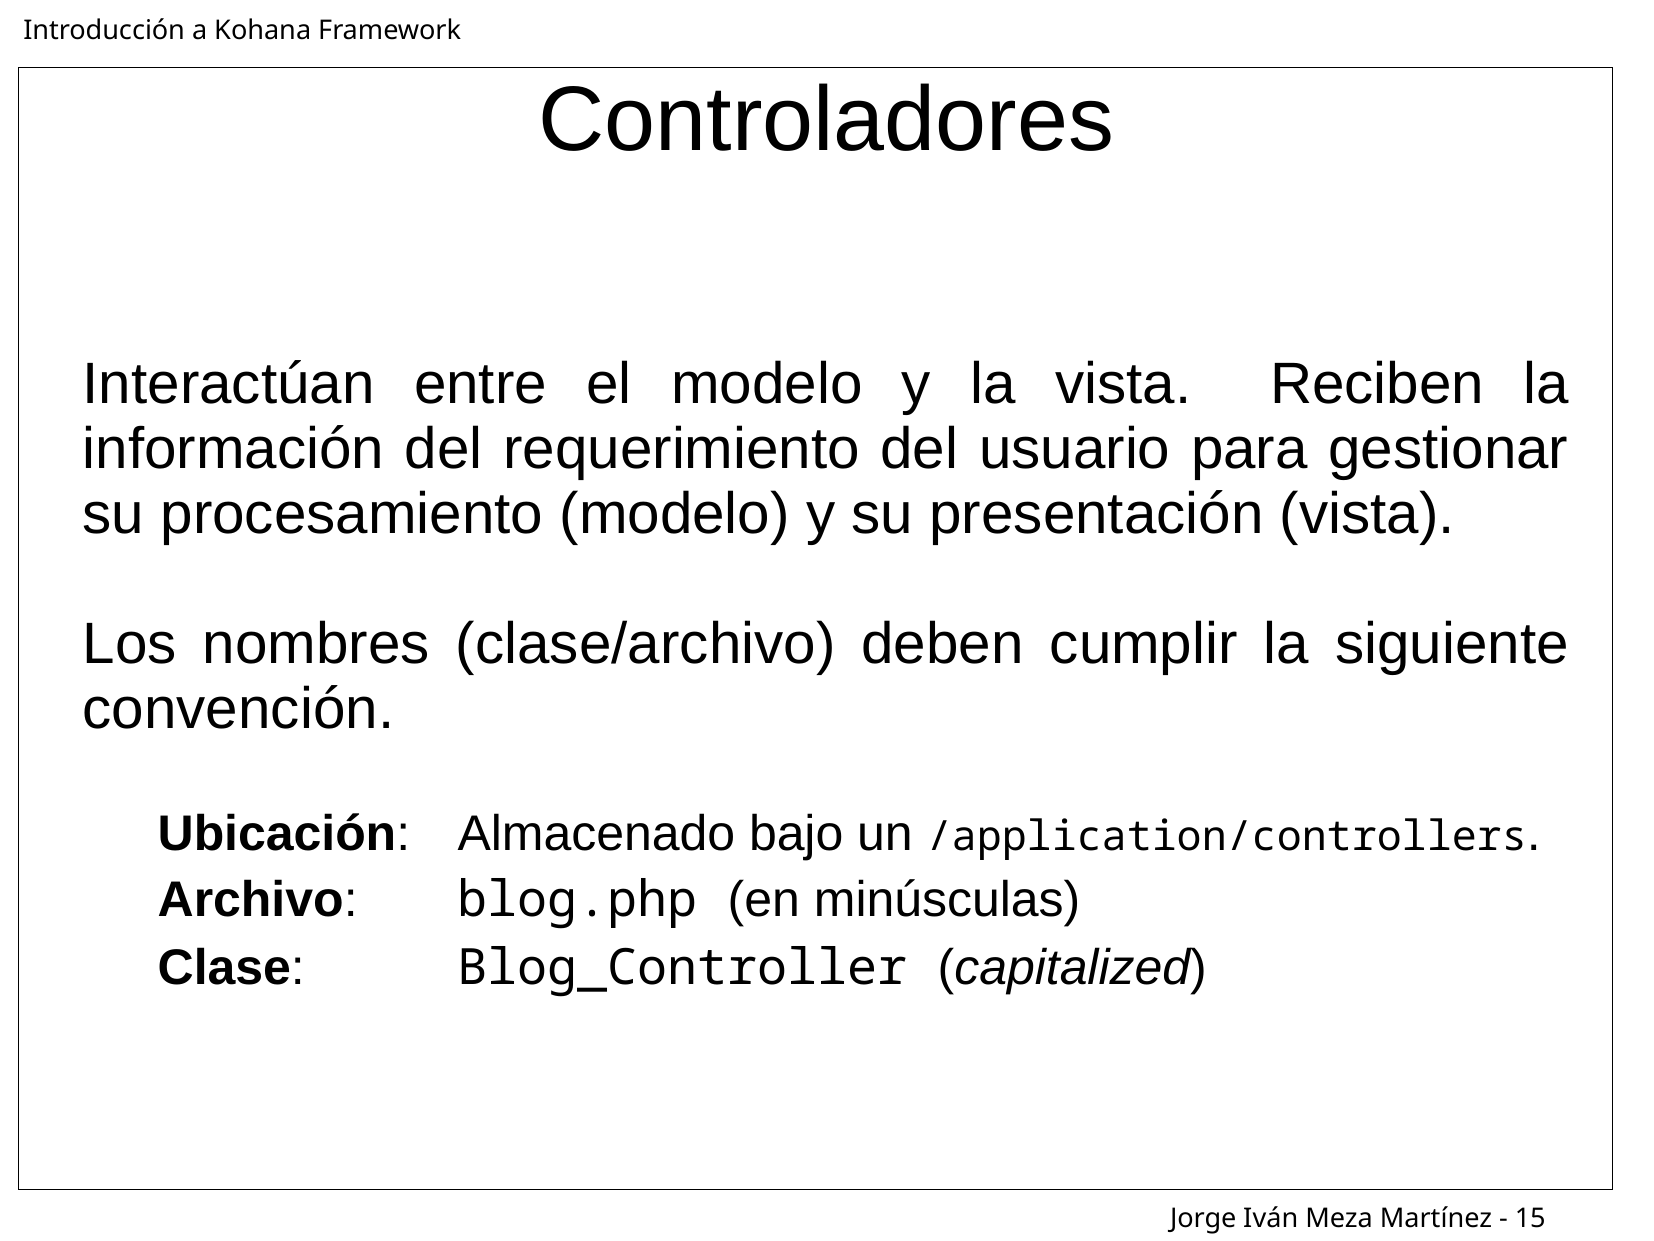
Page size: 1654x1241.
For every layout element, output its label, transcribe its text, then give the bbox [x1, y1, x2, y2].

subtitle Interactúan entre el modelo y la vista. Reciben la información del requerimiento del usuario para gestionar su procesamiento (modelo) y su presentación (vista). Los nombres (clase/archivo) deben cumplir la siguiente convención. Ubicación: Almacenado bajo un /application/controllers. Archivo: blog.php (en minúsculas) Clase: Blog_Controller (capitalized) [82, 194, 1571, 1156]
title Controladores [82, 56, 1571, 181]
